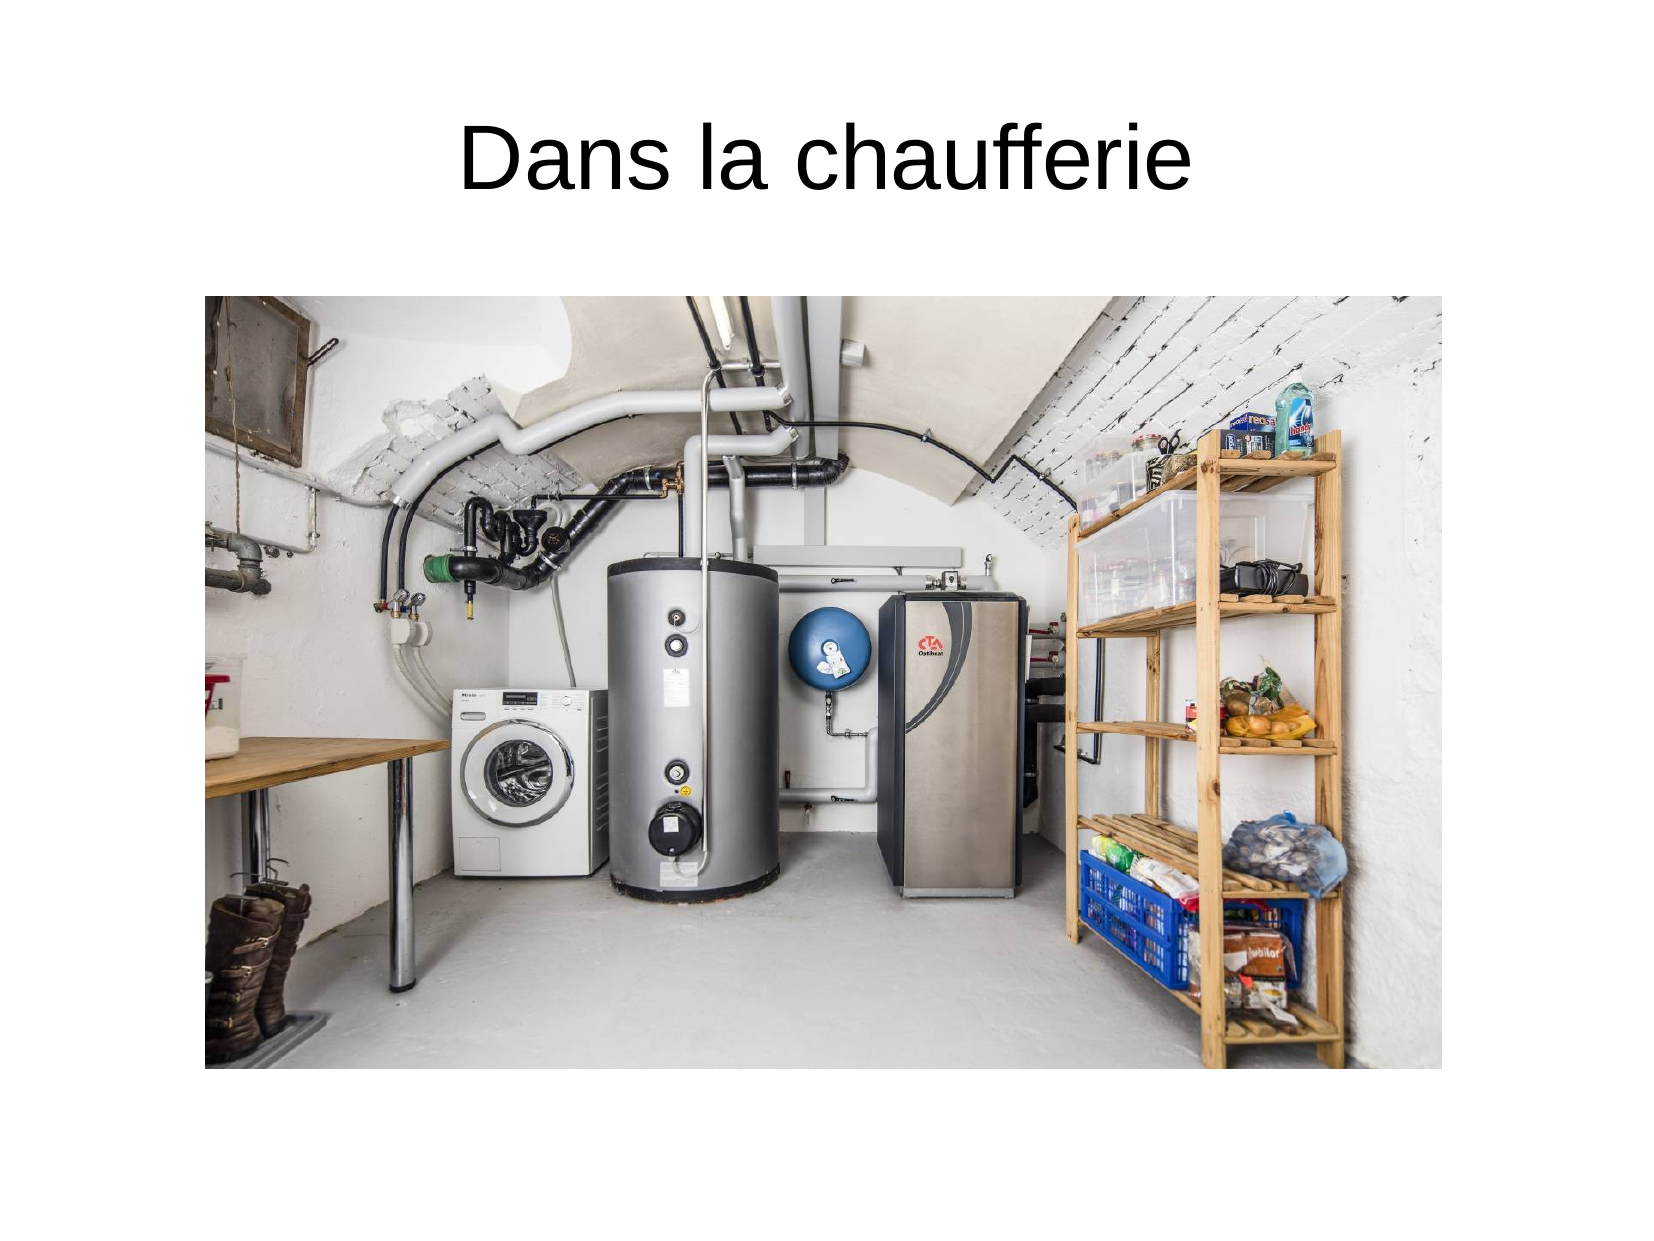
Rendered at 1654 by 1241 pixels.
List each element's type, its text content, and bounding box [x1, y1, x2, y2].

picture [205, 296, 1442, 1069]
title Dans la chaufferie [82, 56, 1571, 250]
